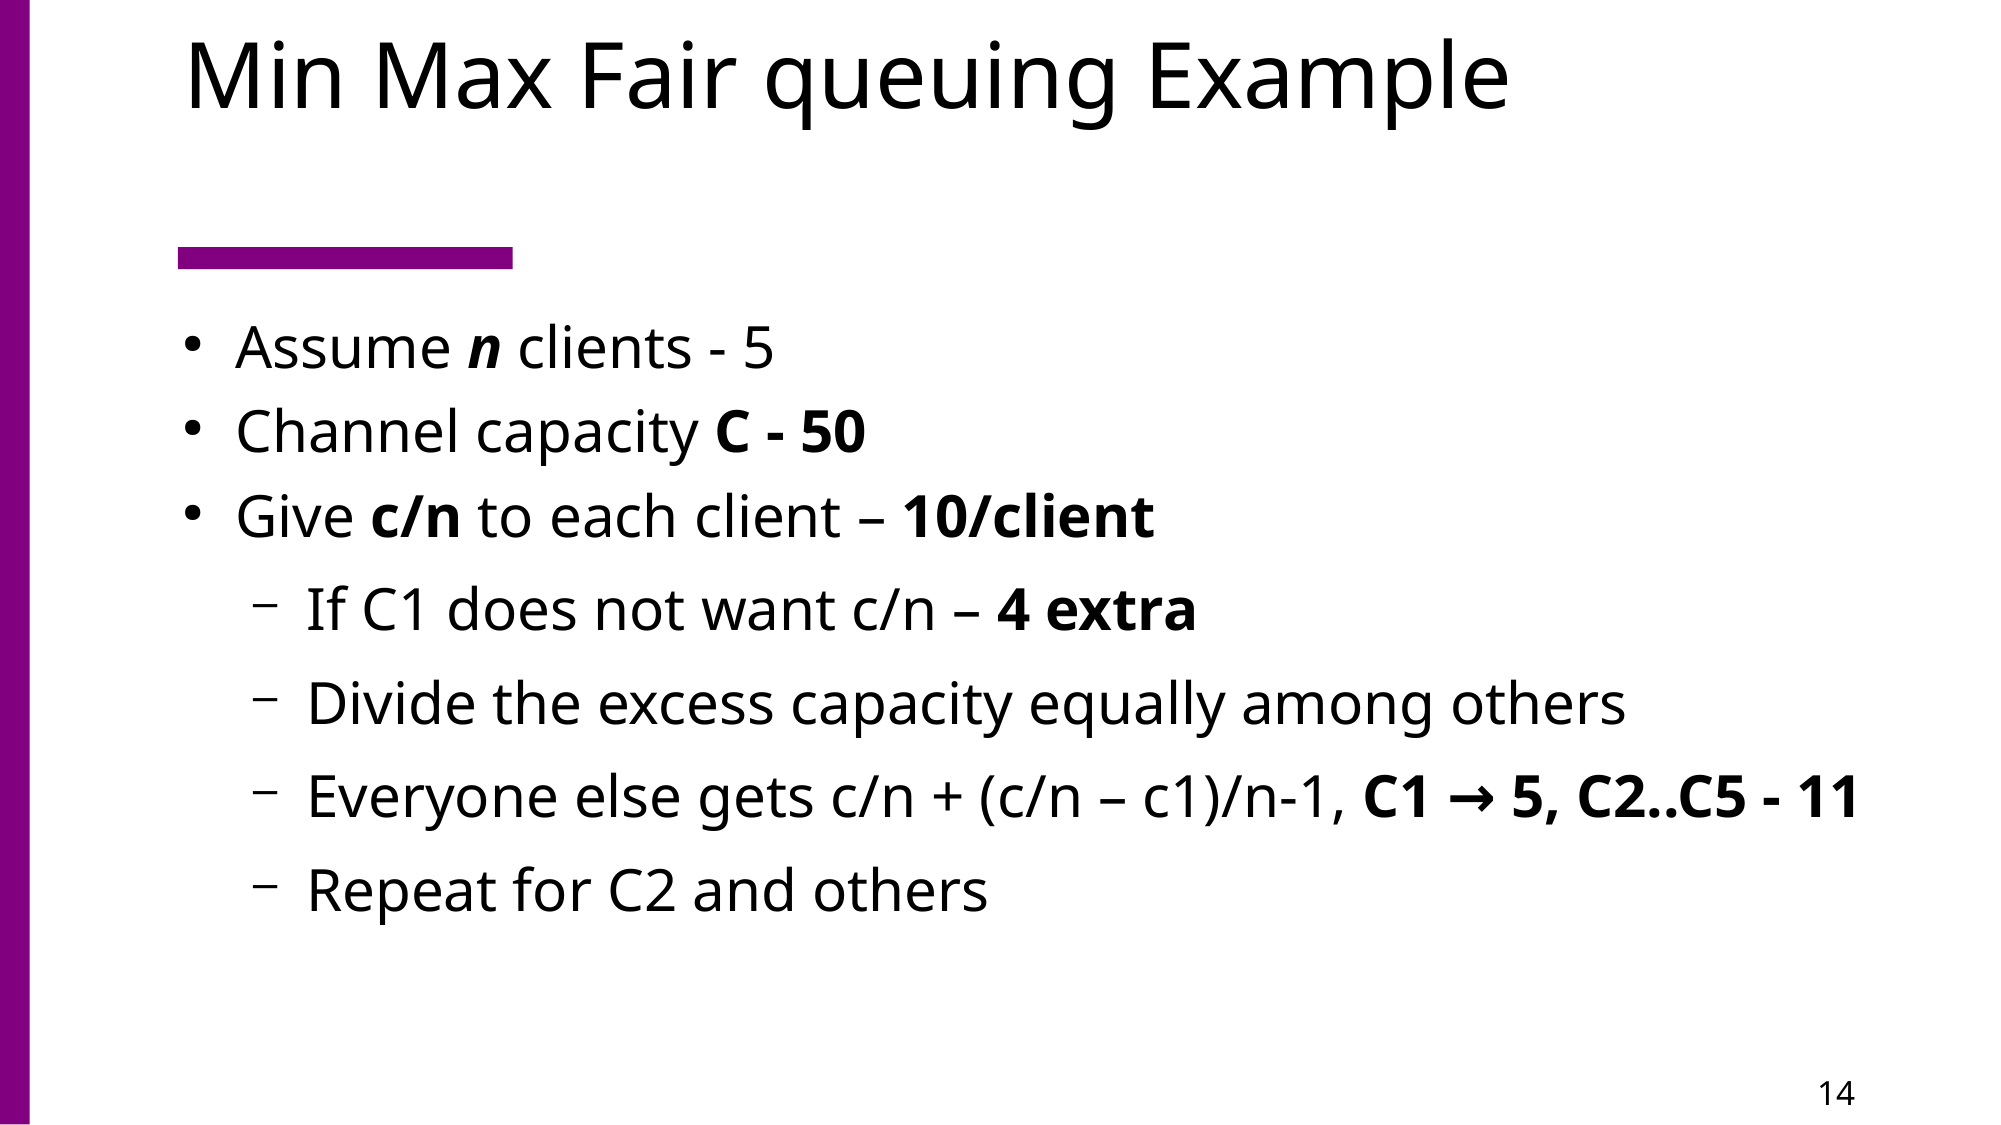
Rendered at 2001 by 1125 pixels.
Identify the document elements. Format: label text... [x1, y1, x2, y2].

title Min Max Fair queuing Example [133, 9, 1946, 135]
list Assume n clients - 5 Channel capacity C - 50 Give c/n to each client – 10/client If C1 does not want c/n – 4 extra Divide the excess capacity equally among others Everyone else gets c/n + (c/n – c1)/n-1, C1 → 5, C2..C5 - 11 Repeat for C2 and others [149, 302, 1959, 1125]
